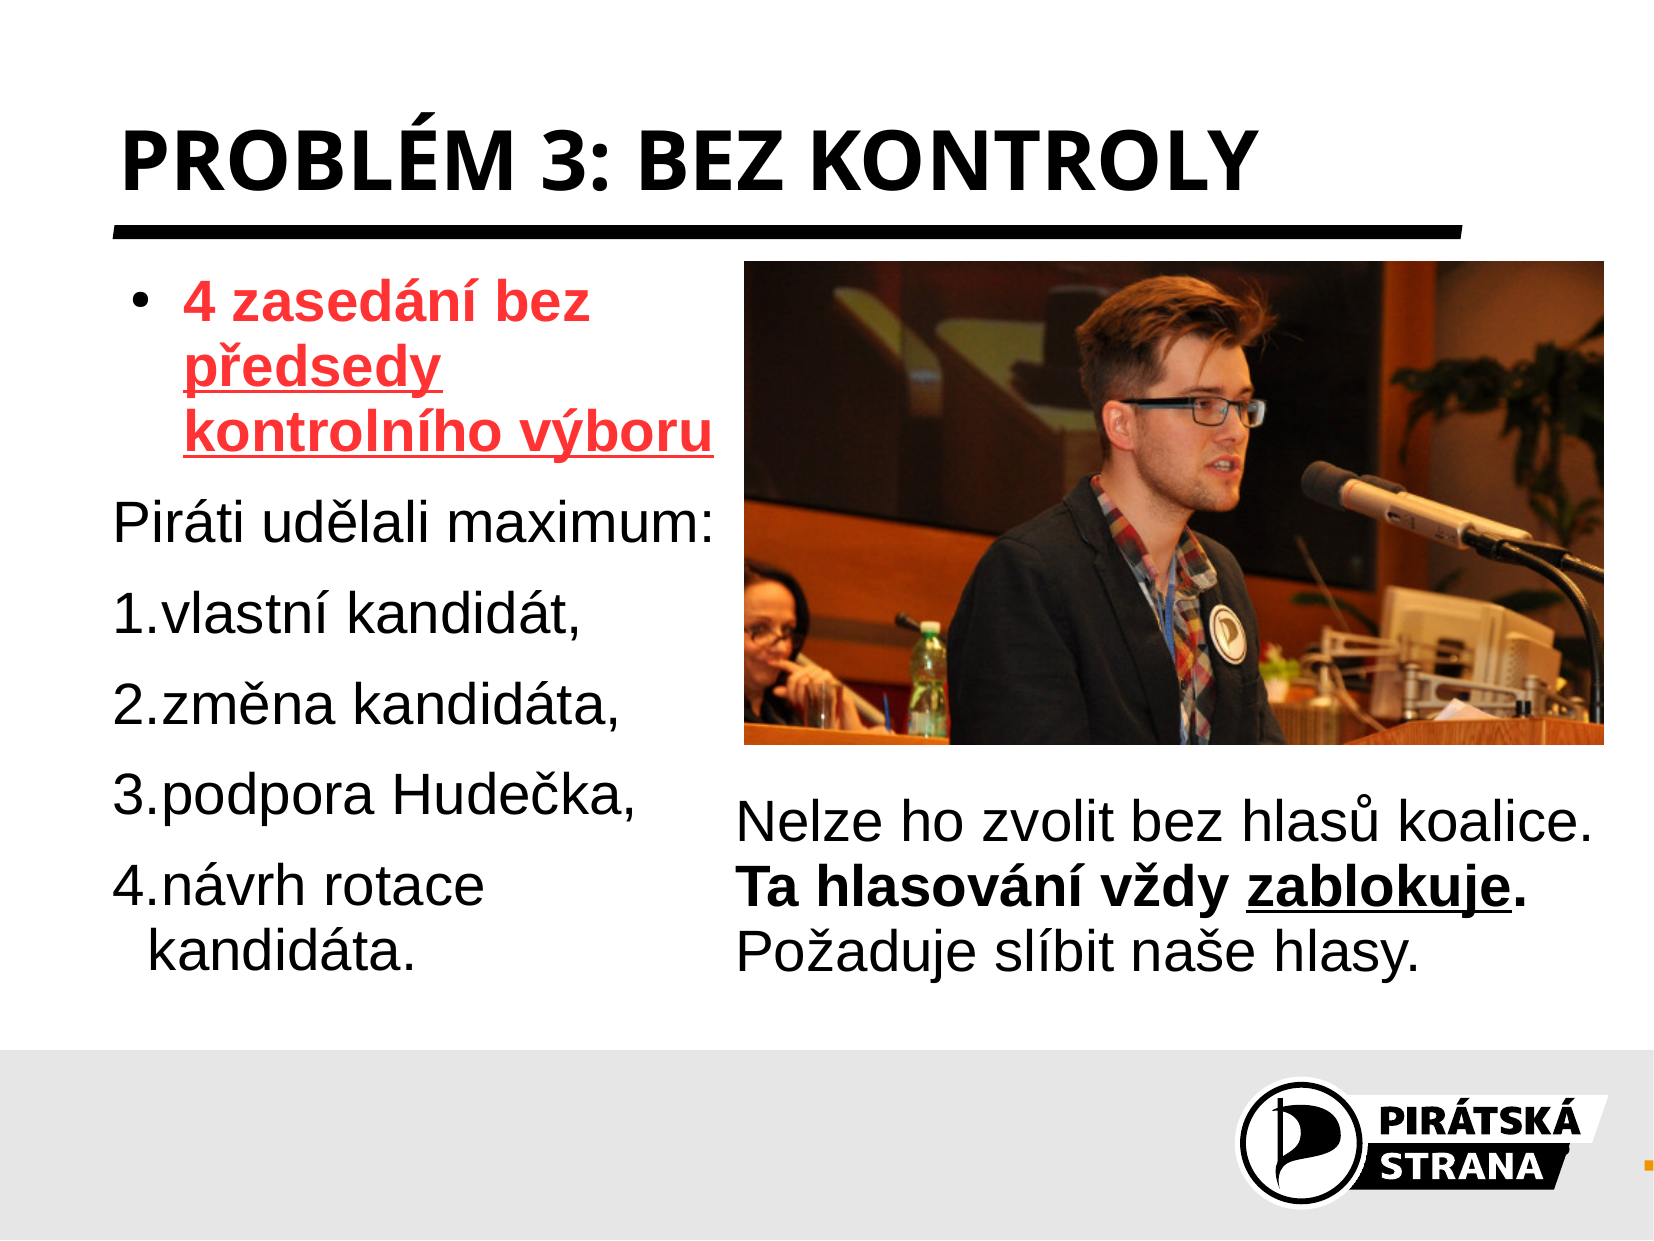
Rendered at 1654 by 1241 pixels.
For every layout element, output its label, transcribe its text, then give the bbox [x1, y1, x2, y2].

title PROBLÉM 3: BEZ KONTROLY [118, 8, 1576, 216]
picture [744, 261, 1604, 745]
list 4 zasedání bez předsedy kontrolního výboru Piráti udělali maximum: vlastní kandidát, změna kandidáta, podpora Hudečka, návrh rotace kandidáta. [112, 268, 745, 1025]
text_box Nelze ho zvolit bez hlasů koalice. Ta hlasování vždy zablokuje. Požaduje slíbit naše hlasy. [720, 781, 1630, 993]
